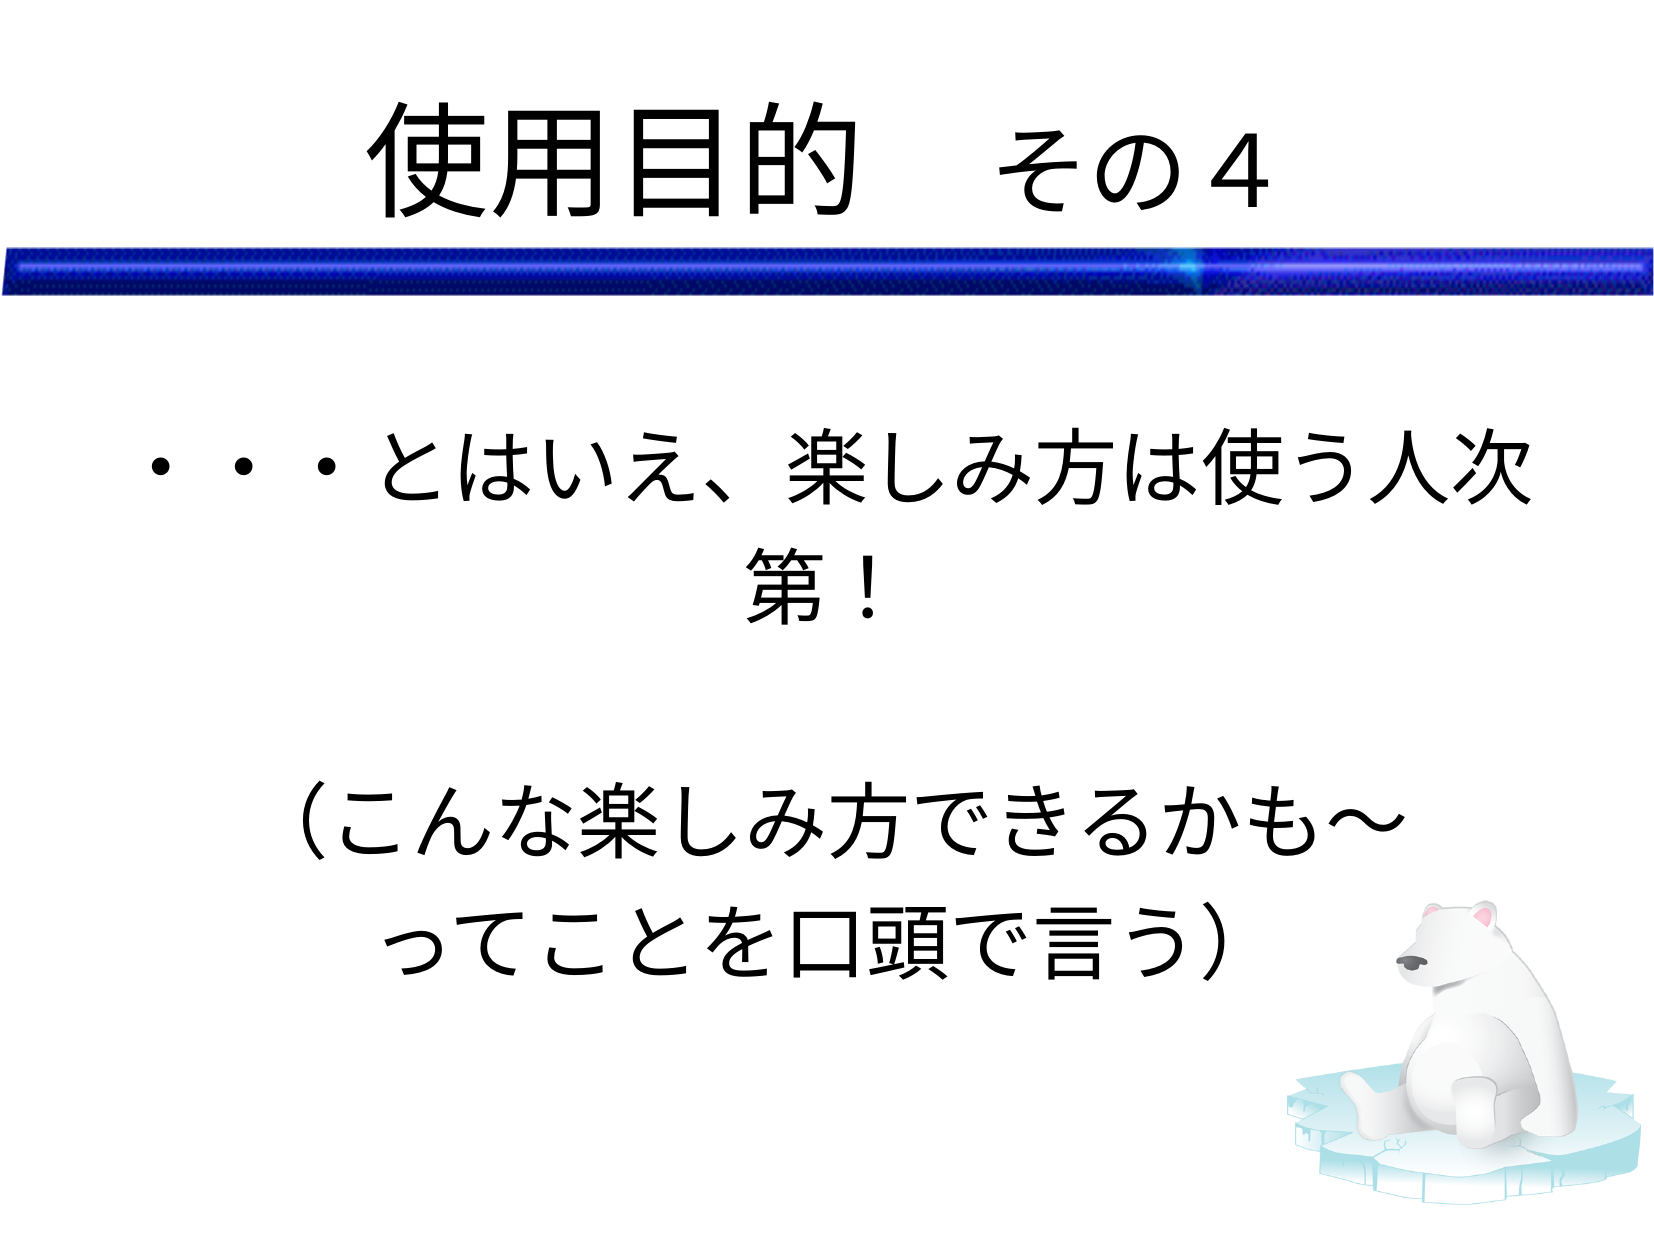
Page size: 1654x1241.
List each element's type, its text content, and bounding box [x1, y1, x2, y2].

picture [1287, 897, 1641, 1205]
subtitle ・・・とはいえ、楽しみ方は使う人次第！ （こんな楽しみ方できるかも～ ってことを口頭で言う） [82, 296, 1571, 1109]
picture [1, 248, 1654, 296]
title 使用目的 その４ [82, 49, 1571, 247]
